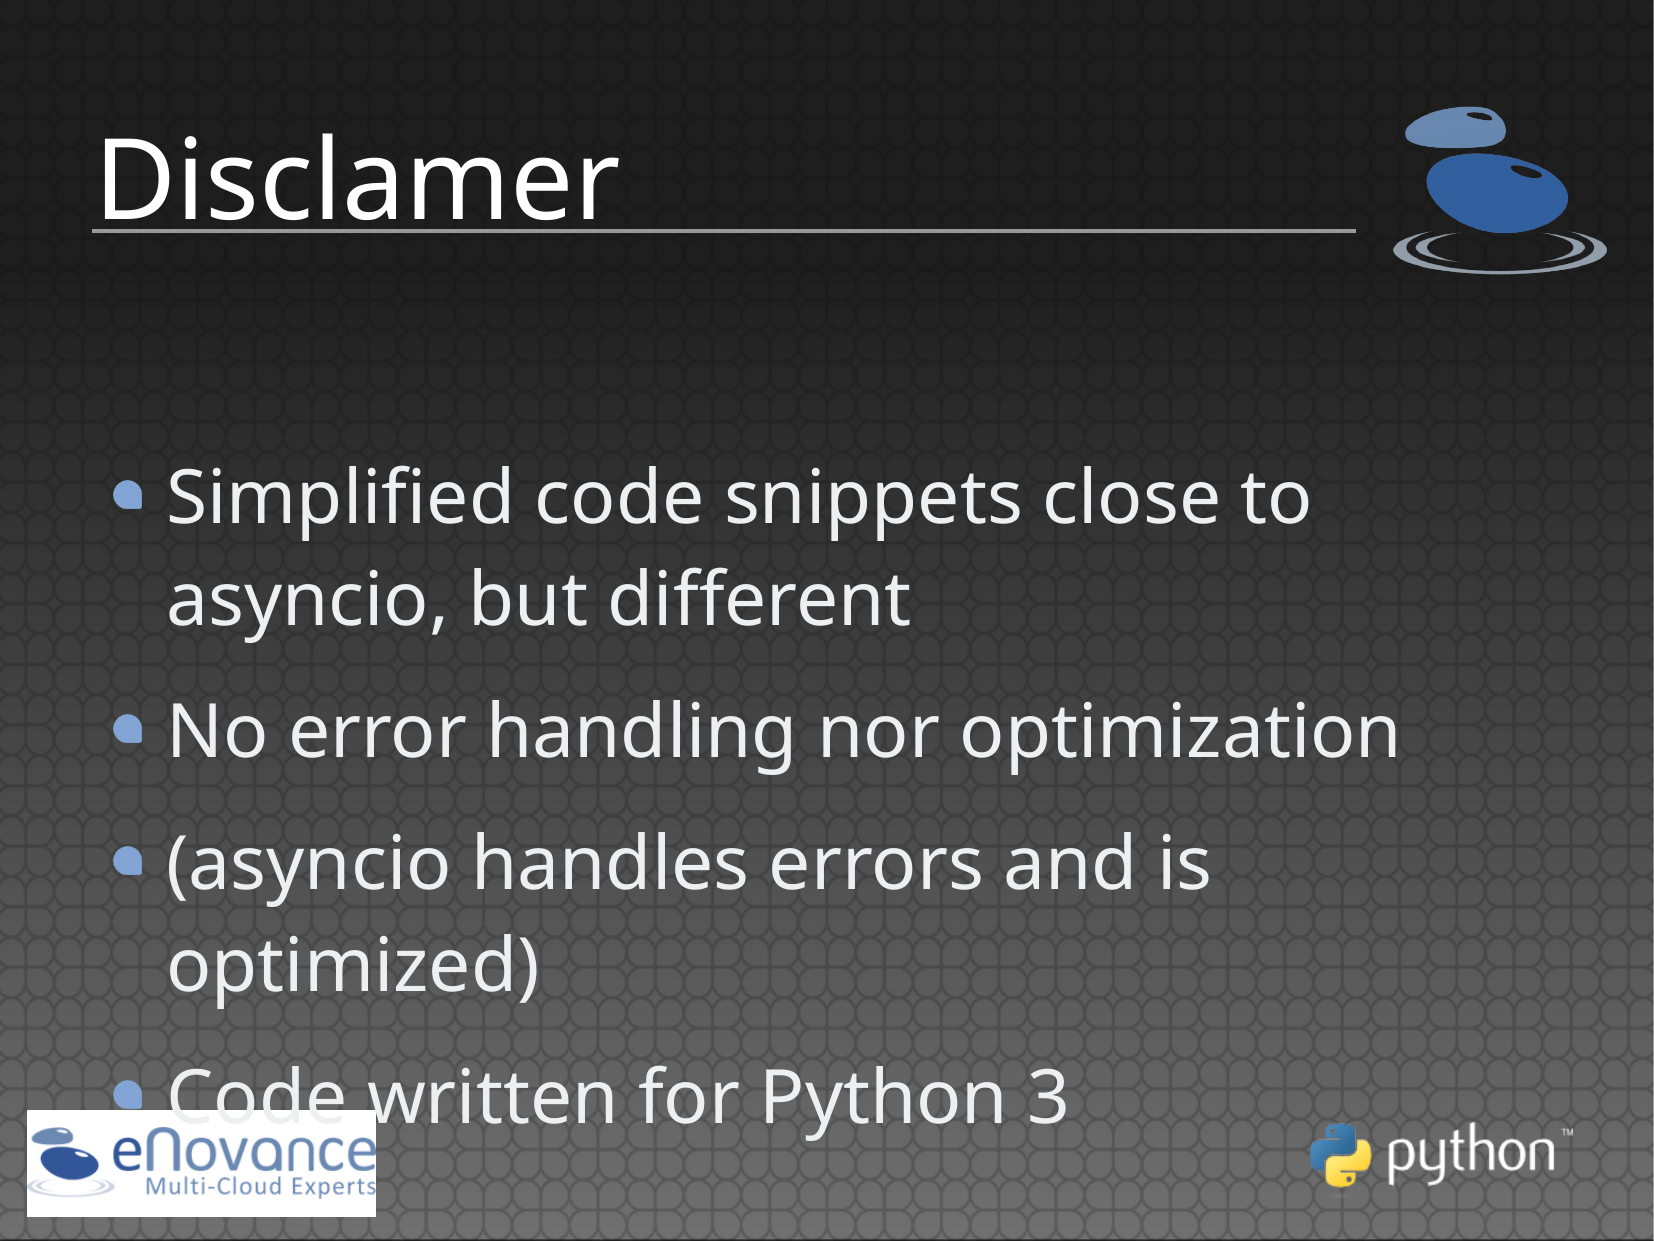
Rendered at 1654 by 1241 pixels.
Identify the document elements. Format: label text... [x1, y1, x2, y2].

title Disclamer [94, 100, 1426, 251]
list Simplified code snippets close to asyncio, but different No error handling nor optimization (asyncio handles errors and is optimized) Code written for Python 3 [95, 311, 1584, 1052]
picture [0, 0, 1654, 1241]
